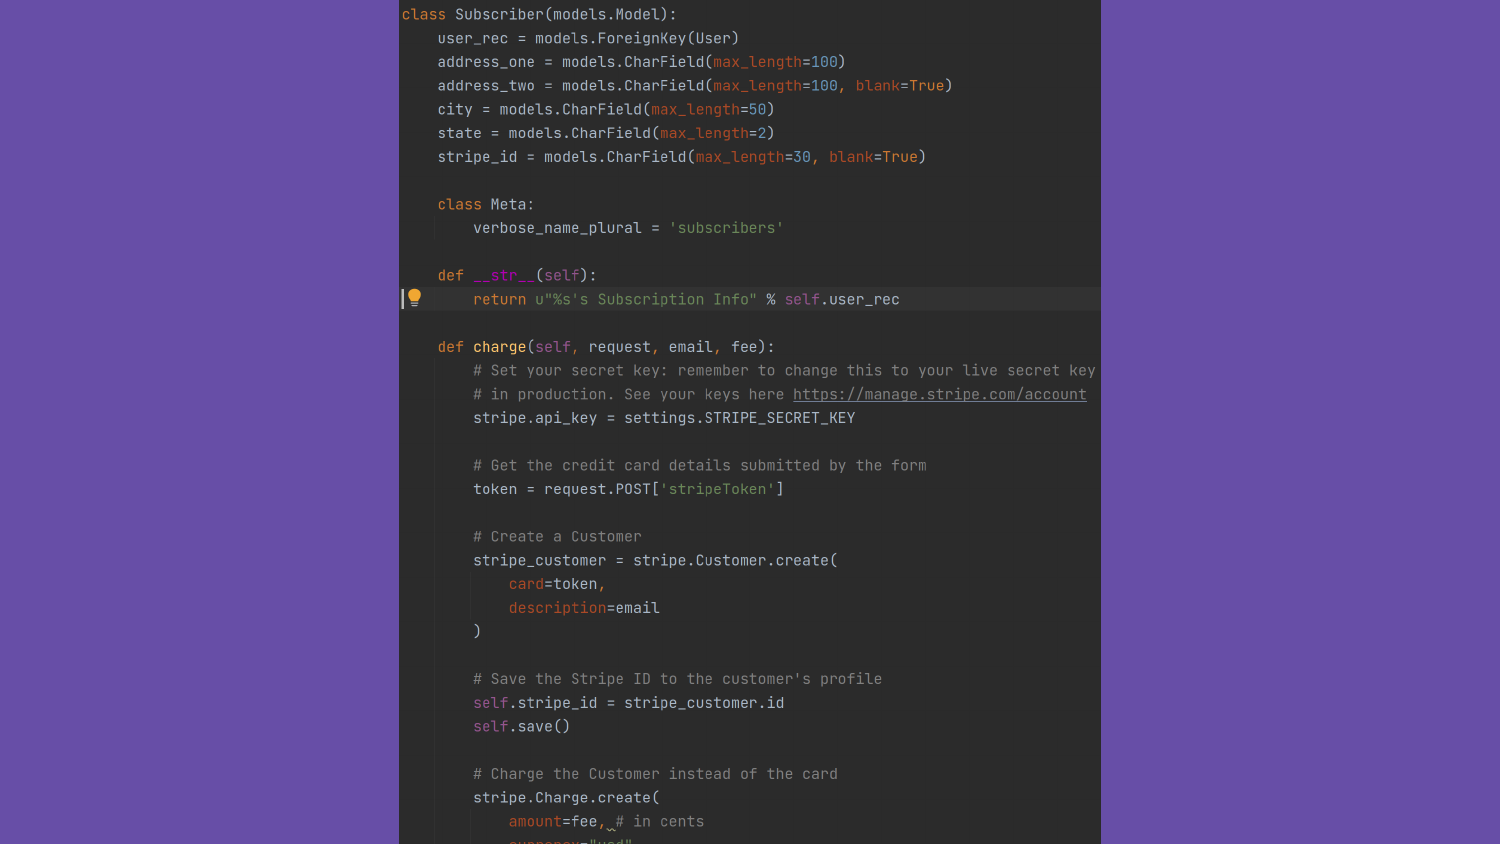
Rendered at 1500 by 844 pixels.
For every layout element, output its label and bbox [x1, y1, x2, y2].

picture [399, 0, 1101, 844]
